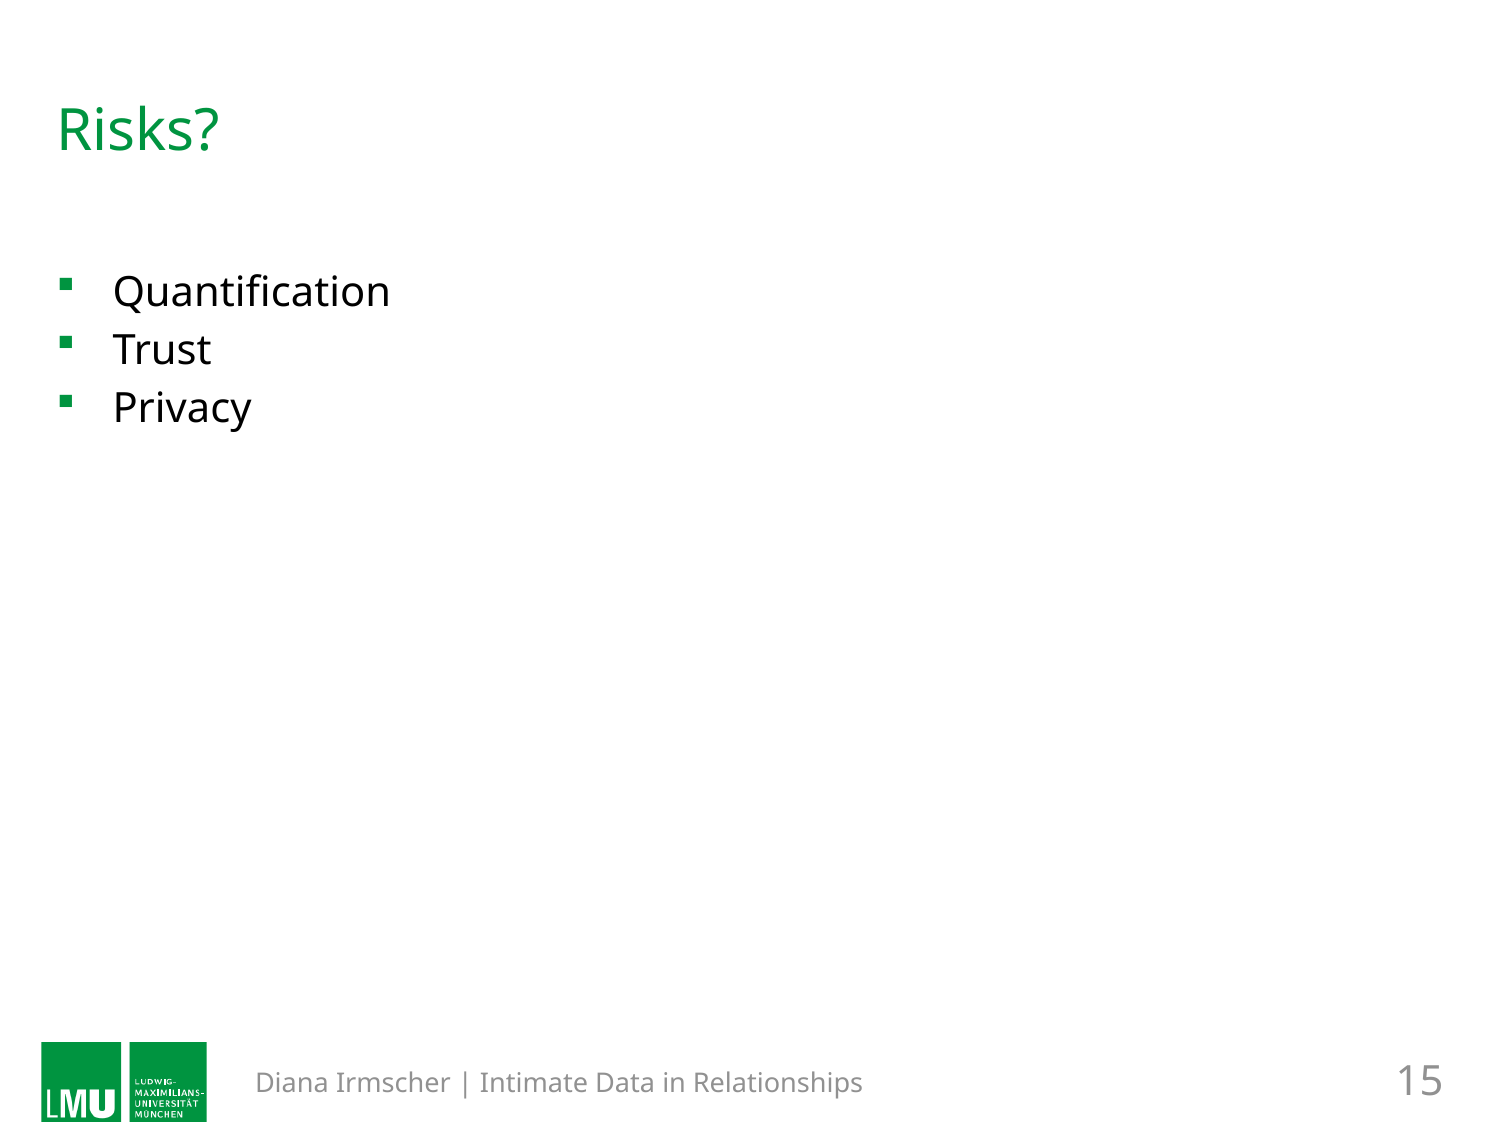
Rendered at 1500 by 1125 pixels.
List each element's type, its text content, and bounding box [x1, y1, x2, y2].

slide_number <Foliennummer> [1014, 1046, 1459, 1117]
list Quantification Trust Privacy [41, 257, 1459, 1001]
title Risks? [41, 37, 1459, 217]
footer Diana Irmscher | Intimate Data in Relationships [240, 1046, 963, 1117]
